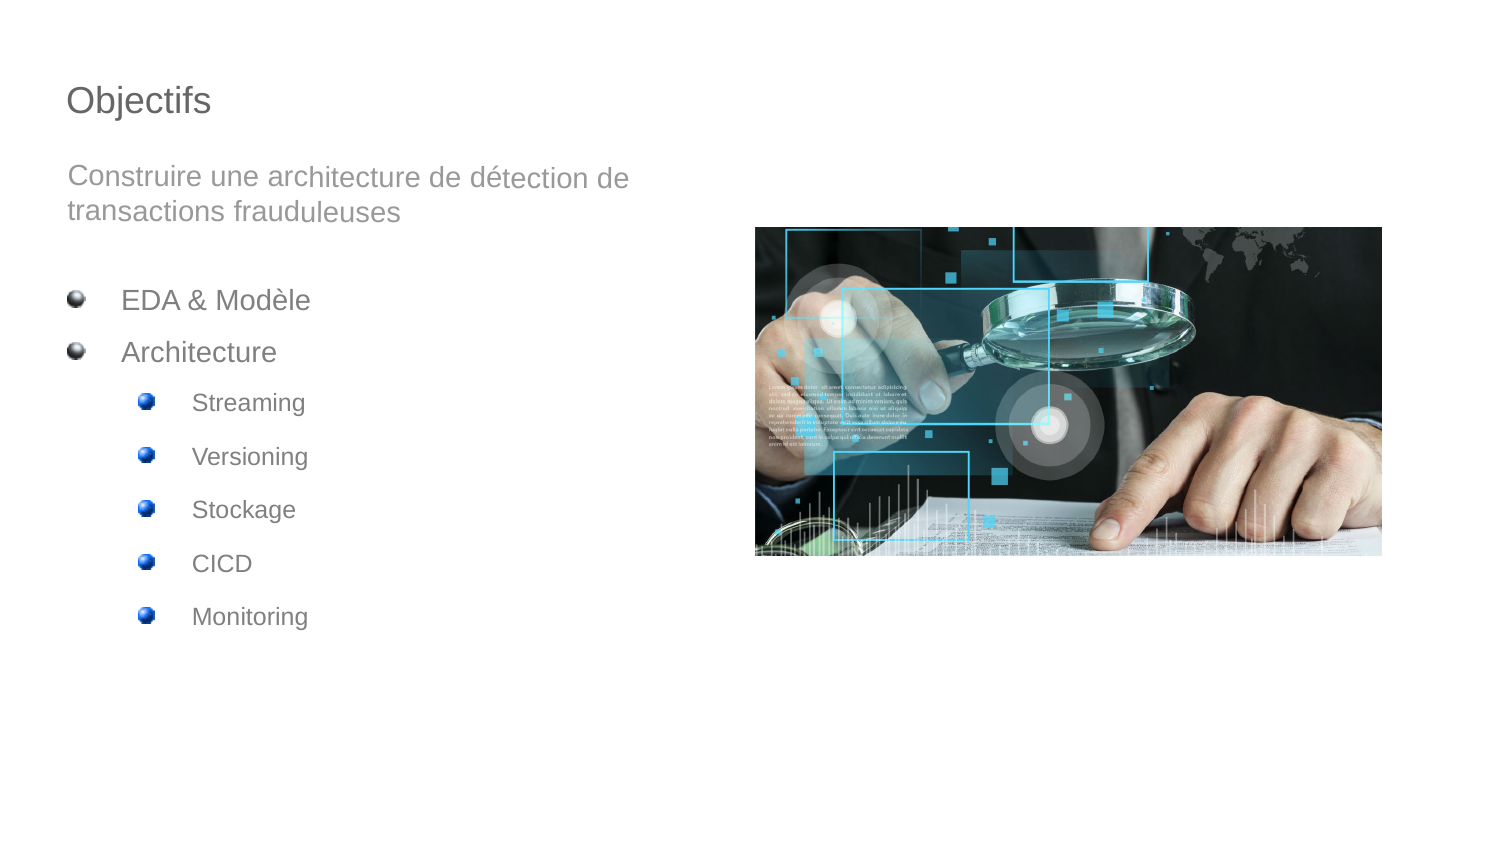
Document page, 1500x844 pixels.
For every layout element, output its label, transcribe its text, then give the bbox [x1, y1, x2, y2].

list Construire une architecture de détection de transactions frauduleuses [52, 149, 745, 286]
title Objectifs [51, 61, 438, 156]
picture [755, 227, 1382, 556]
list EDA & Modèle Architecture Streaming Versioning Stockage CICD Monitoring [35, 248, 709, 815]
